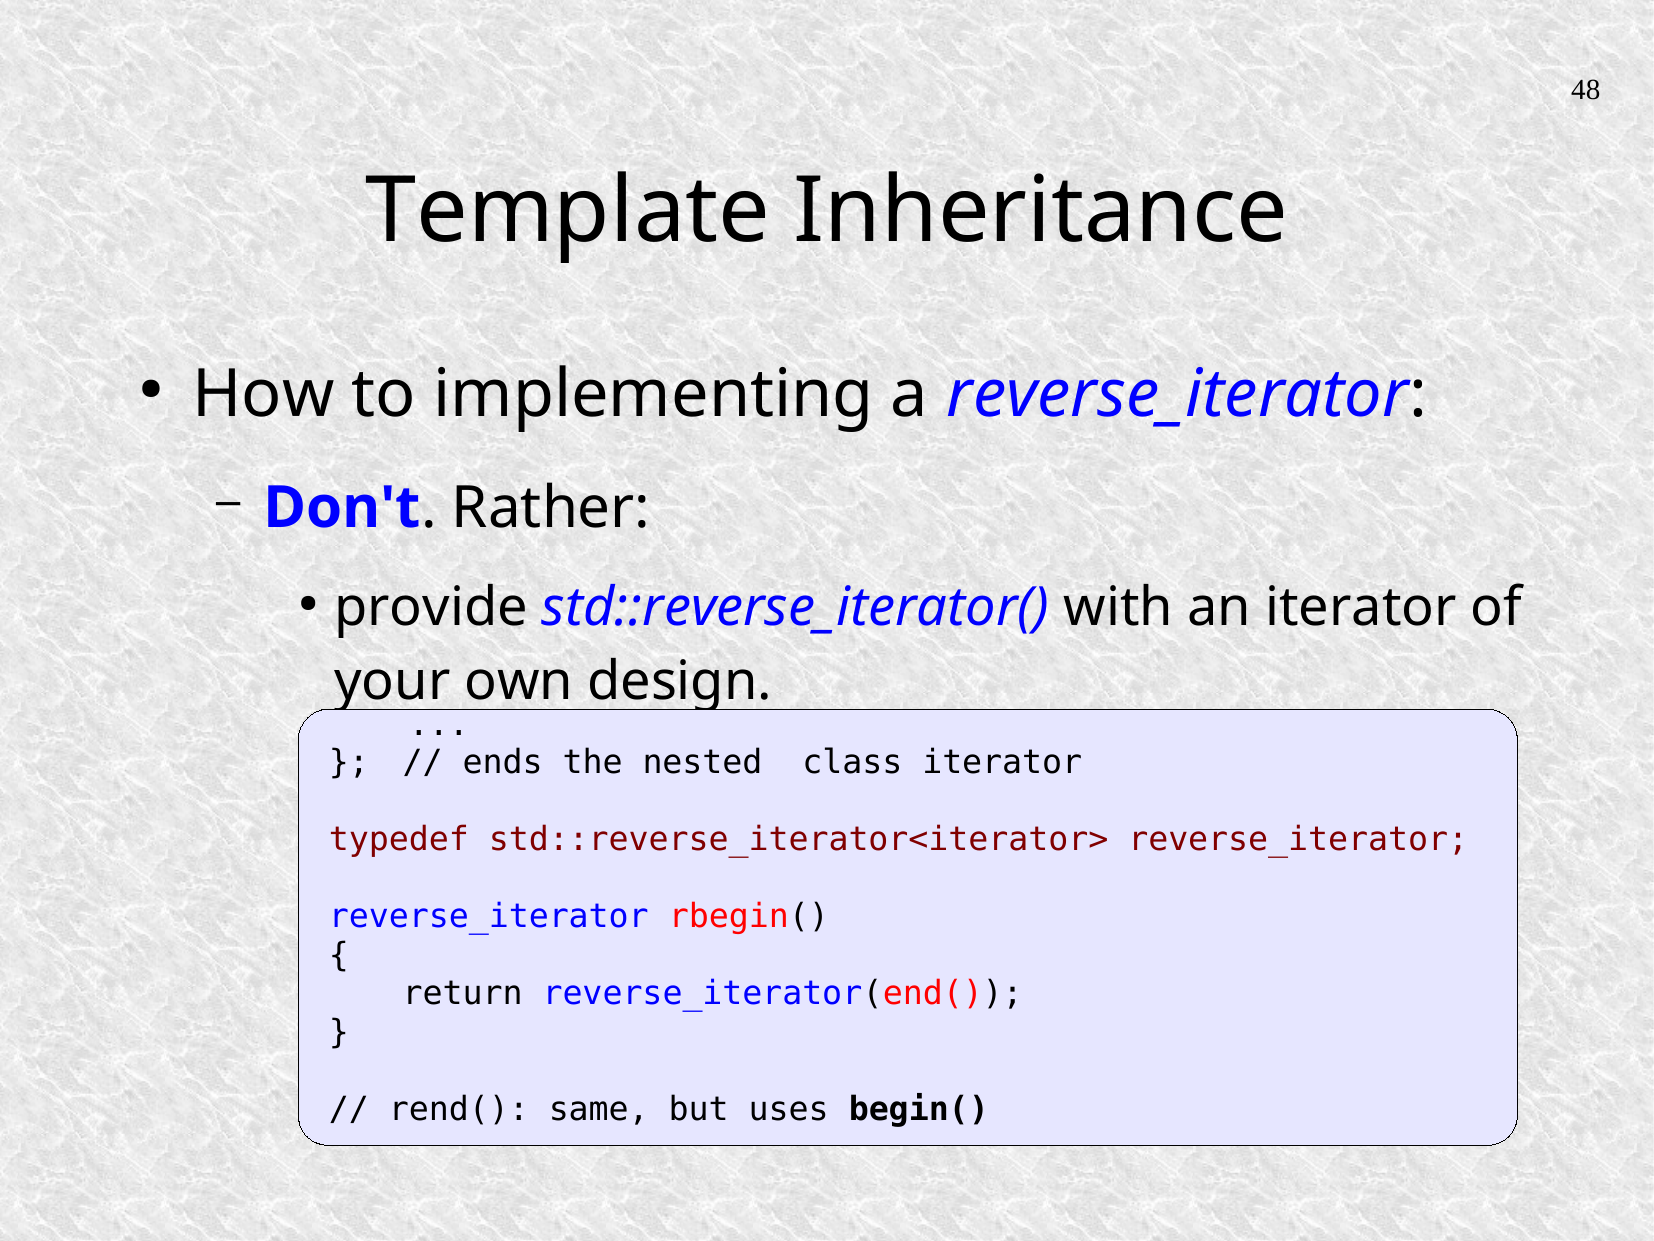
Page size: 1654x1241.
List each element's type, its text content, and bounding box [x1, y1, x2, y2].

text_box [298, 709, 1518, 1146]
list How to implementing a reverse_iterator: Don't. Rather: provide std::reverse_iterator() with an iterator of your own design. [121, 344, 1603, 1127]
text_box ... }; // ends the nested class iterator typedef std::reverse_iterator<iterator> reverse_iterator; reverse_iterator rbegin() { return reverse_iterator(end()); } // rend(): same, but uses begin() [328, 704, 1499, 1129]
picture [0, 0, 1654, 1241]
title Template Inheritance [121, 102, 1534, 311]
